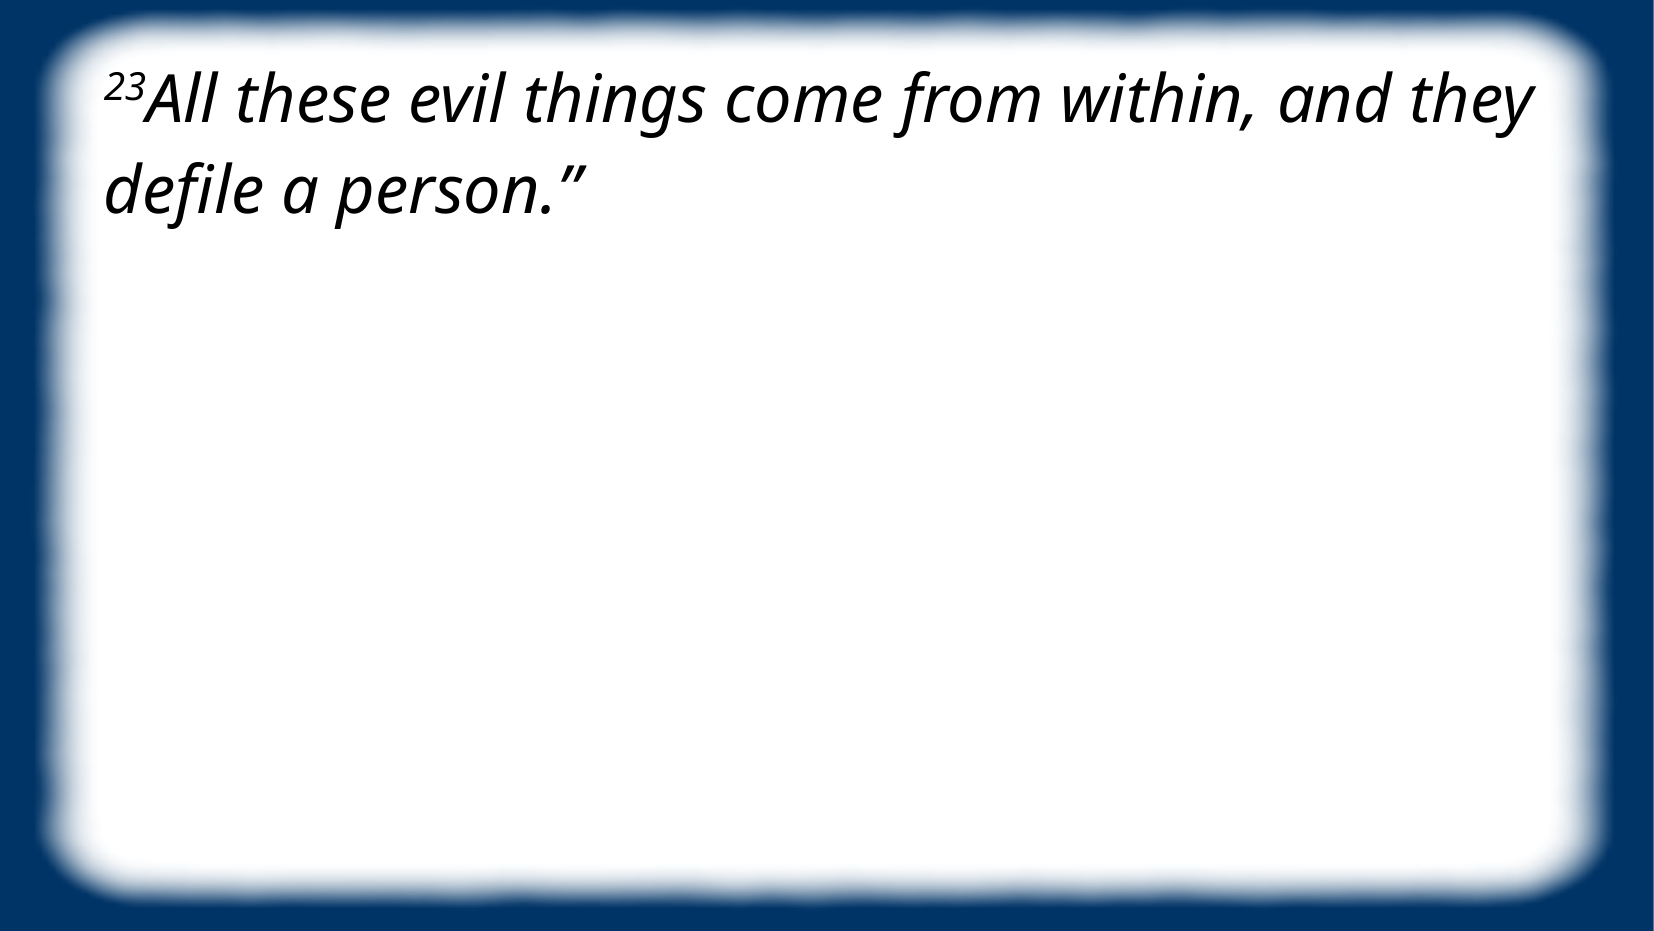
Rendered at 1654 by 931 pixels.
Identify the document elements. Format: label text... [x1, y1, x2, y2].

picture [0, 0, 1654, 931]
text_box 23All these evil things come from within, and they defile a person.” [88, 43, 1559, 241]
